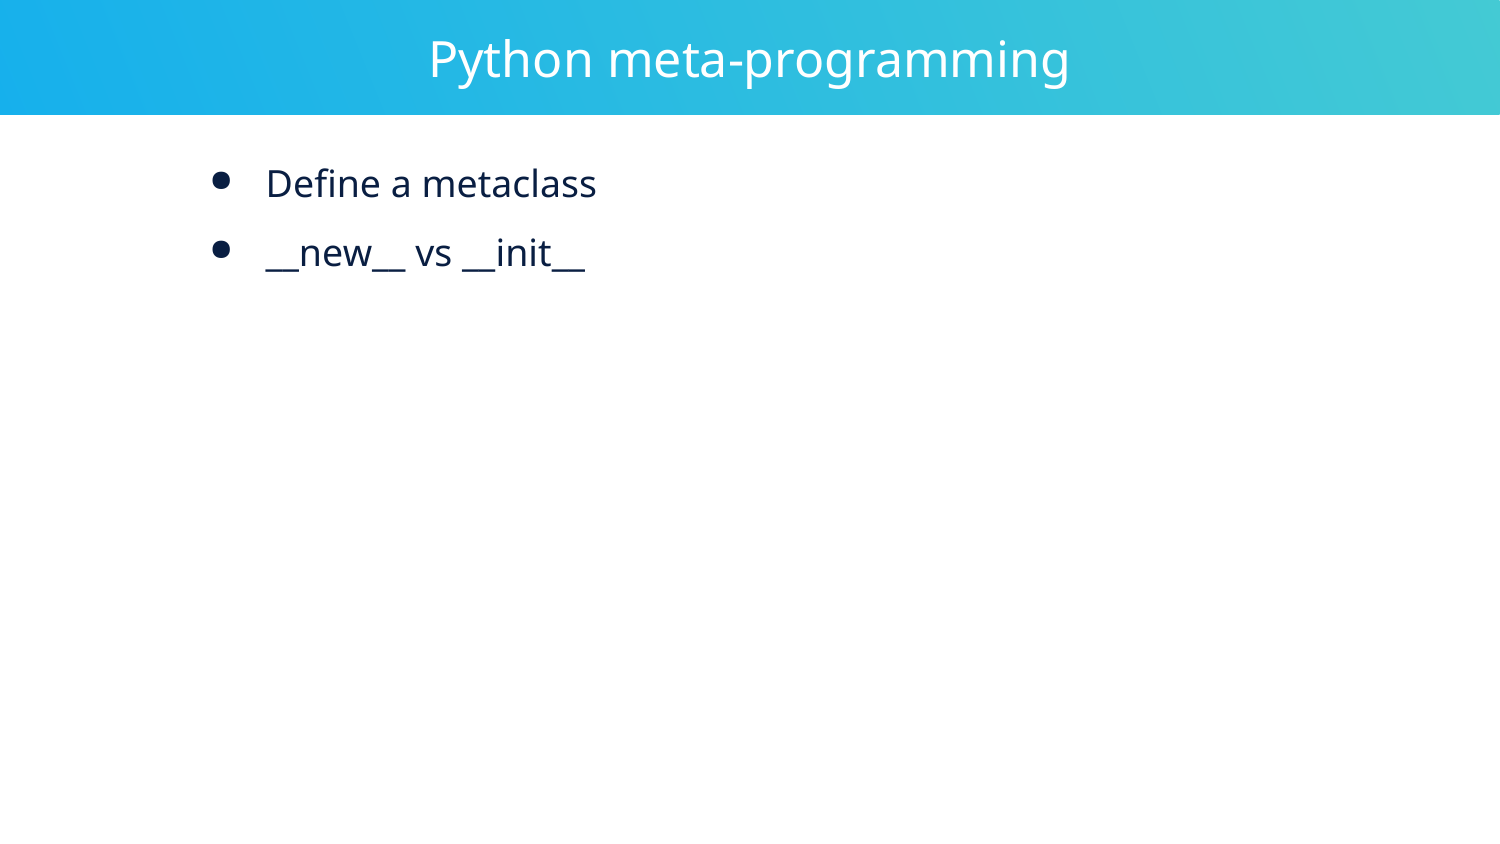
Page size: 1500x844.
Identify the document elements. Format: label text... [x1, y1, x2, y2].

text_box Define a metaclass __new__ vs __init__ [175, 138, 1313, 439]
text_box Python meta-programming [0, 0, 1500, 115]
